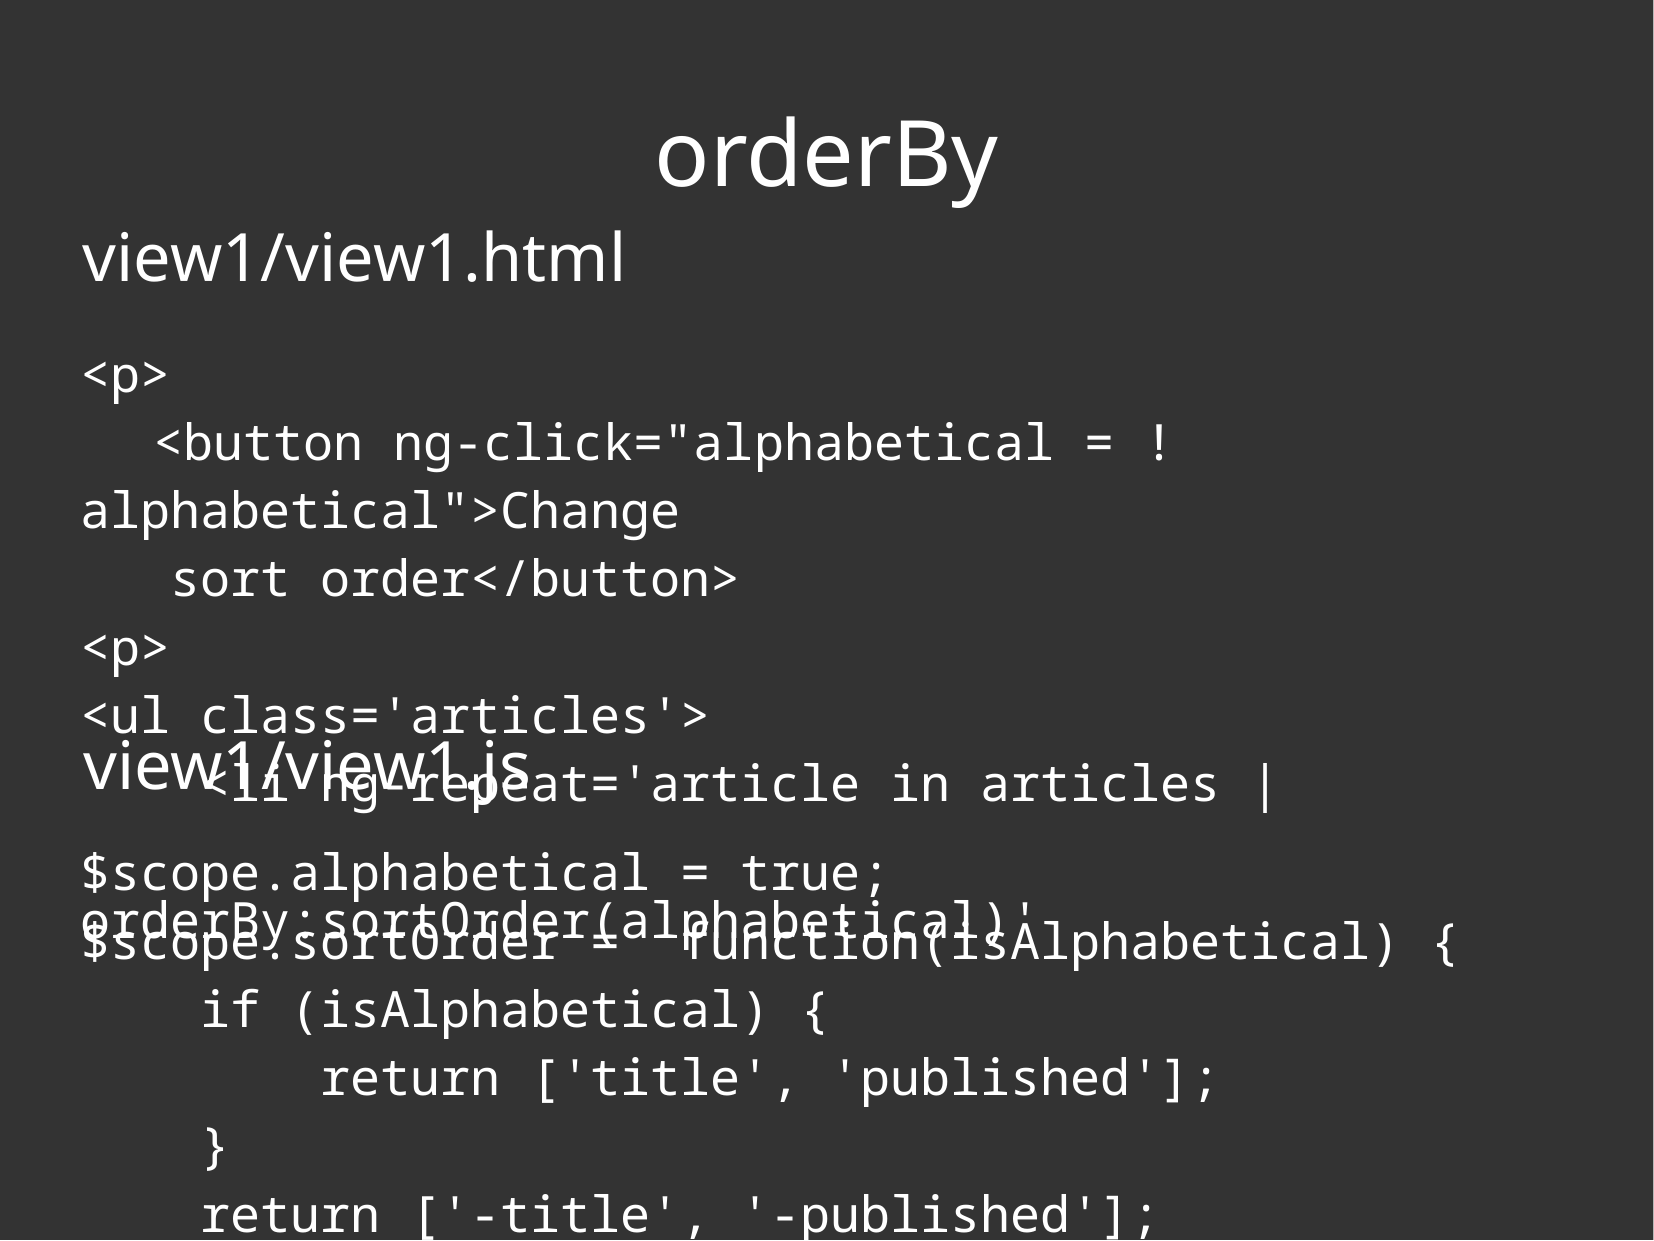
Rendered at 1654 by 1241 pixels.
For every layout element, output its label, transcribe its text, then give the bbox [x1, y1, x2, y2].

title view1/view1.js [83, 691, 1572, 836]
title orderBy [82, 47, 1571, 183]
title view1/view1.html [82, 183, 1572, 328]
text_box <p> <button ng-click="alphabetical = !alphabetical">Change sort order</button> <p> <ul class='articles'> <li ng-repeat='article in articles | orderBy:sortOrder(alphabetical)' [65, 262, 1554, 728]
text_box $scope.alphabetical = true; $scope.sortOrder = function(isAlphabetical) { if (isAlphabetical) { return ['title', 'published']; } return ['-title', '-published']; }; [65, 829, 1554, 1195]
